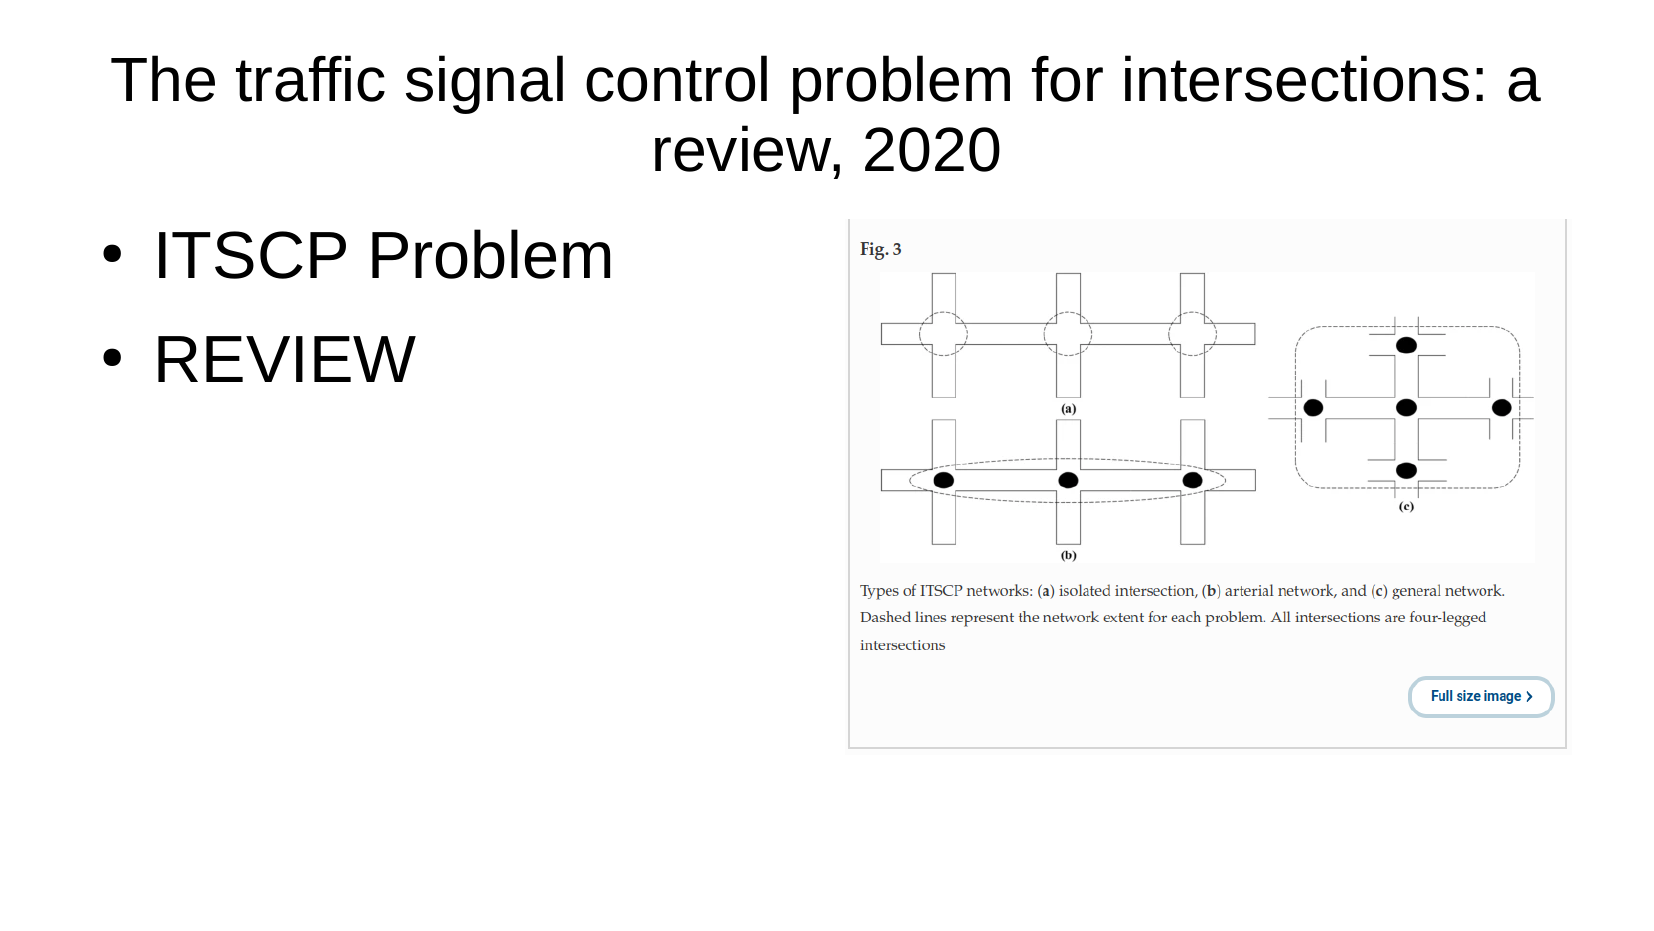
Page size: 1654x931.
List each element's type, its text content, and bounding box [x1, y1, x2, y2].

title The traffic signal control problem for intersections: a review, 2020 [82, 37, 1571, 193]
list ITSCP Problem REVIEW [82, 217, 809, 758]
picture [845, 219, 1572, 755]
